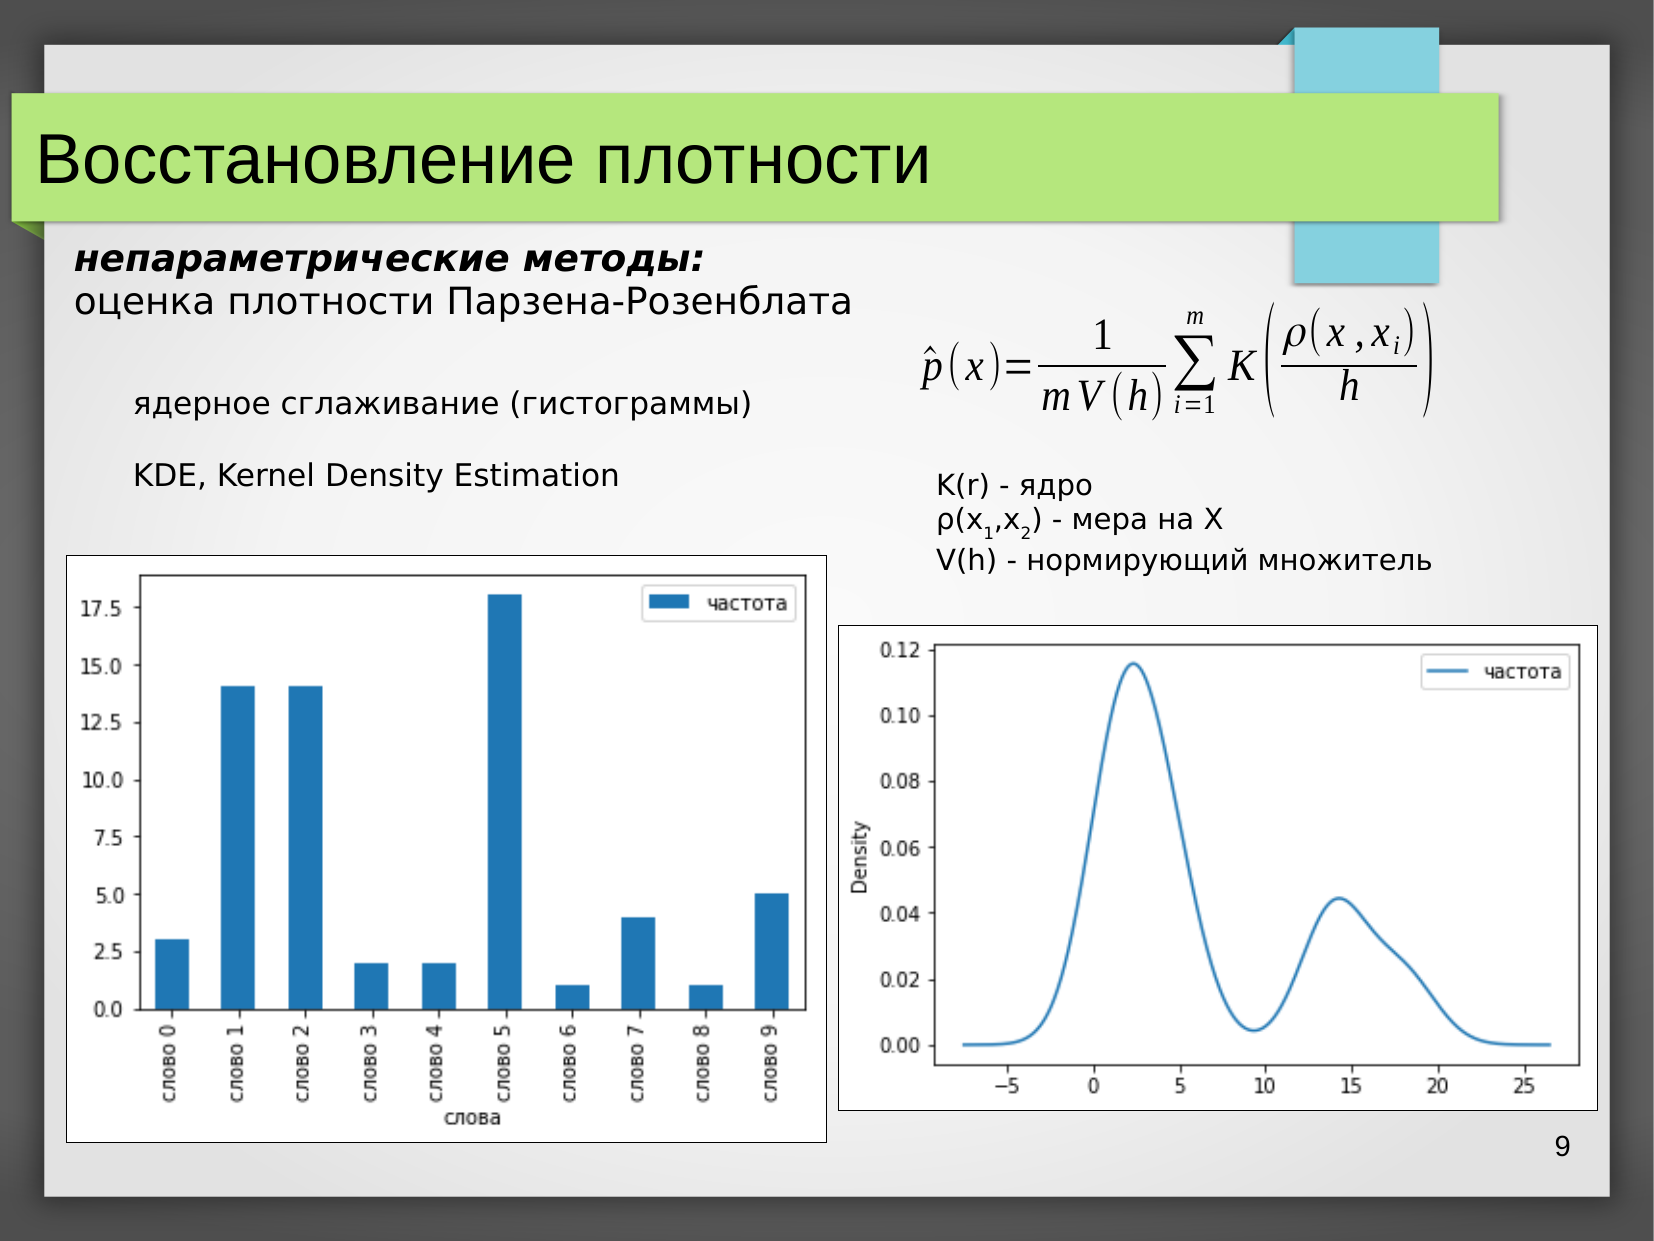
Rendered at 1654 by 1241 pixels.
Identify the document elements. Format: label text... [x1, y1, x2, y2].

chart [911, 299, 1441, 426]
text_box K(r) - ядро ρ(x1,x2) - мера на X V(h) - нормирующий множитель [921, 460, 1489, 592]
text_box ядерное сглаживание (гистограммы) KDE, Kernel Density Estimation [118, 377, 780, 524]
text_box непараметрические методы: оценка плотности Парзена-Розенблата [59, 228, 981, 331]
picture [0, 0, 1654, 1241]
title Восстановление плотности [35, 118, 1489, 199]
